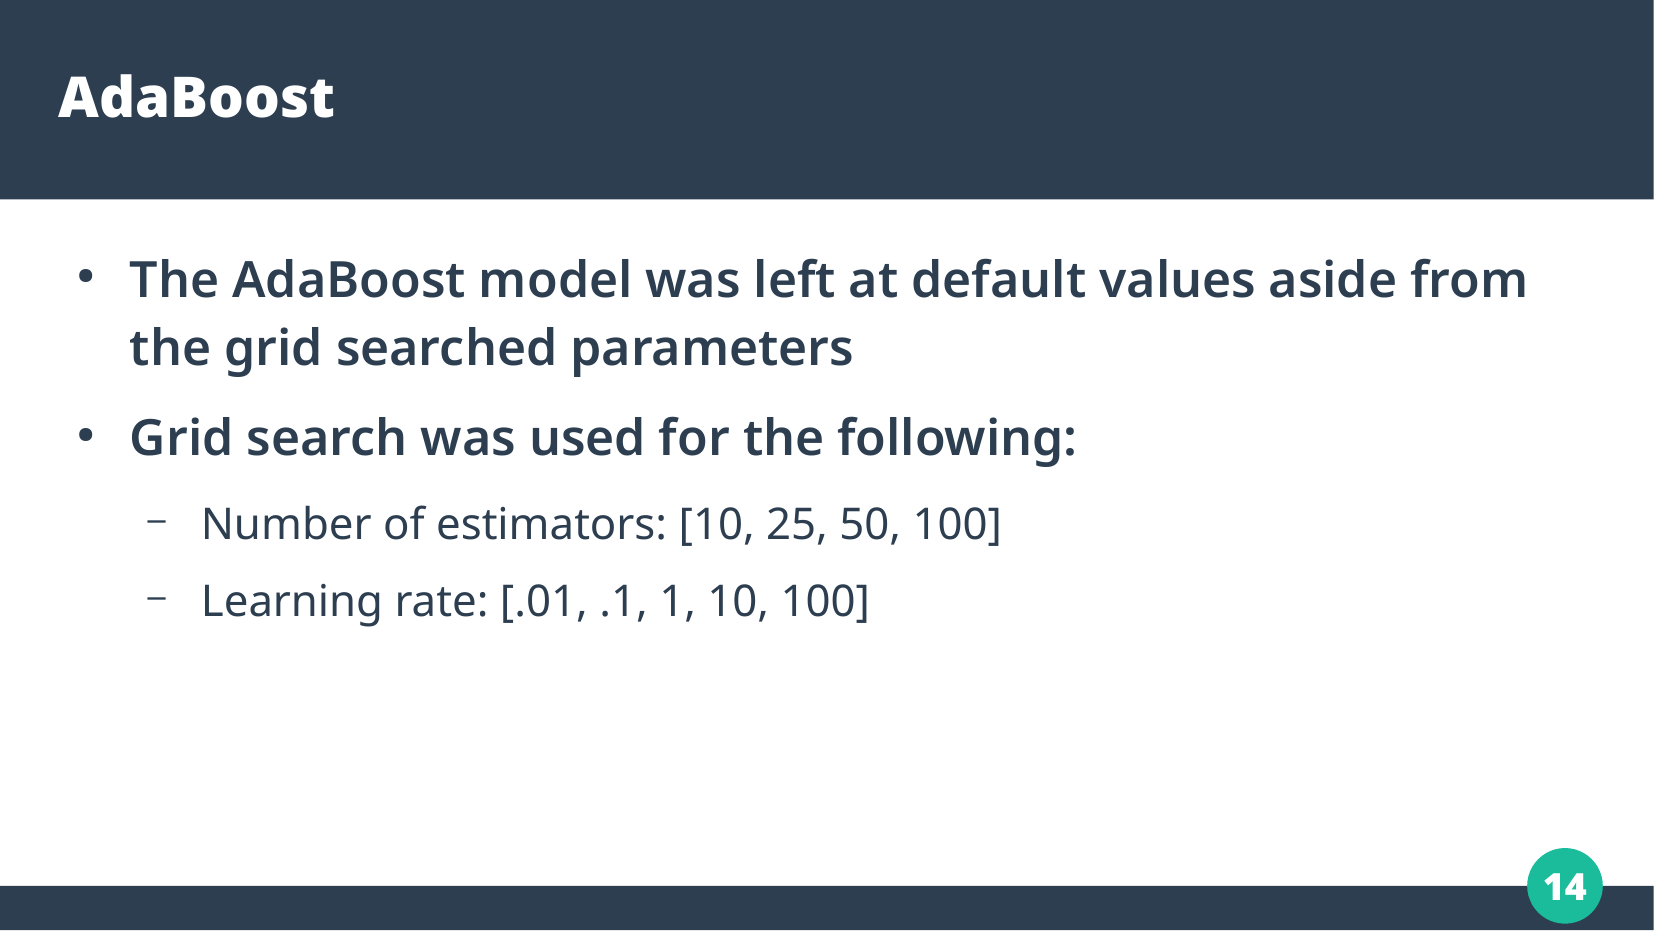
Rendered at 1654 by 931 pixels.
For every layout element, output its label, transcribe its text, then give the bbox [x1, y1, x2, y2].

list The AdaBoost model was left at default values aside from the grid searched parameters Grid search was used for the following: Number of estimators: [10, 25, 50, 100] Learning rate: [.01, .1, 1, 10, 100] [59, 243, 1595, 864]
title AdaBoost [59, 37, 1595, 155]
